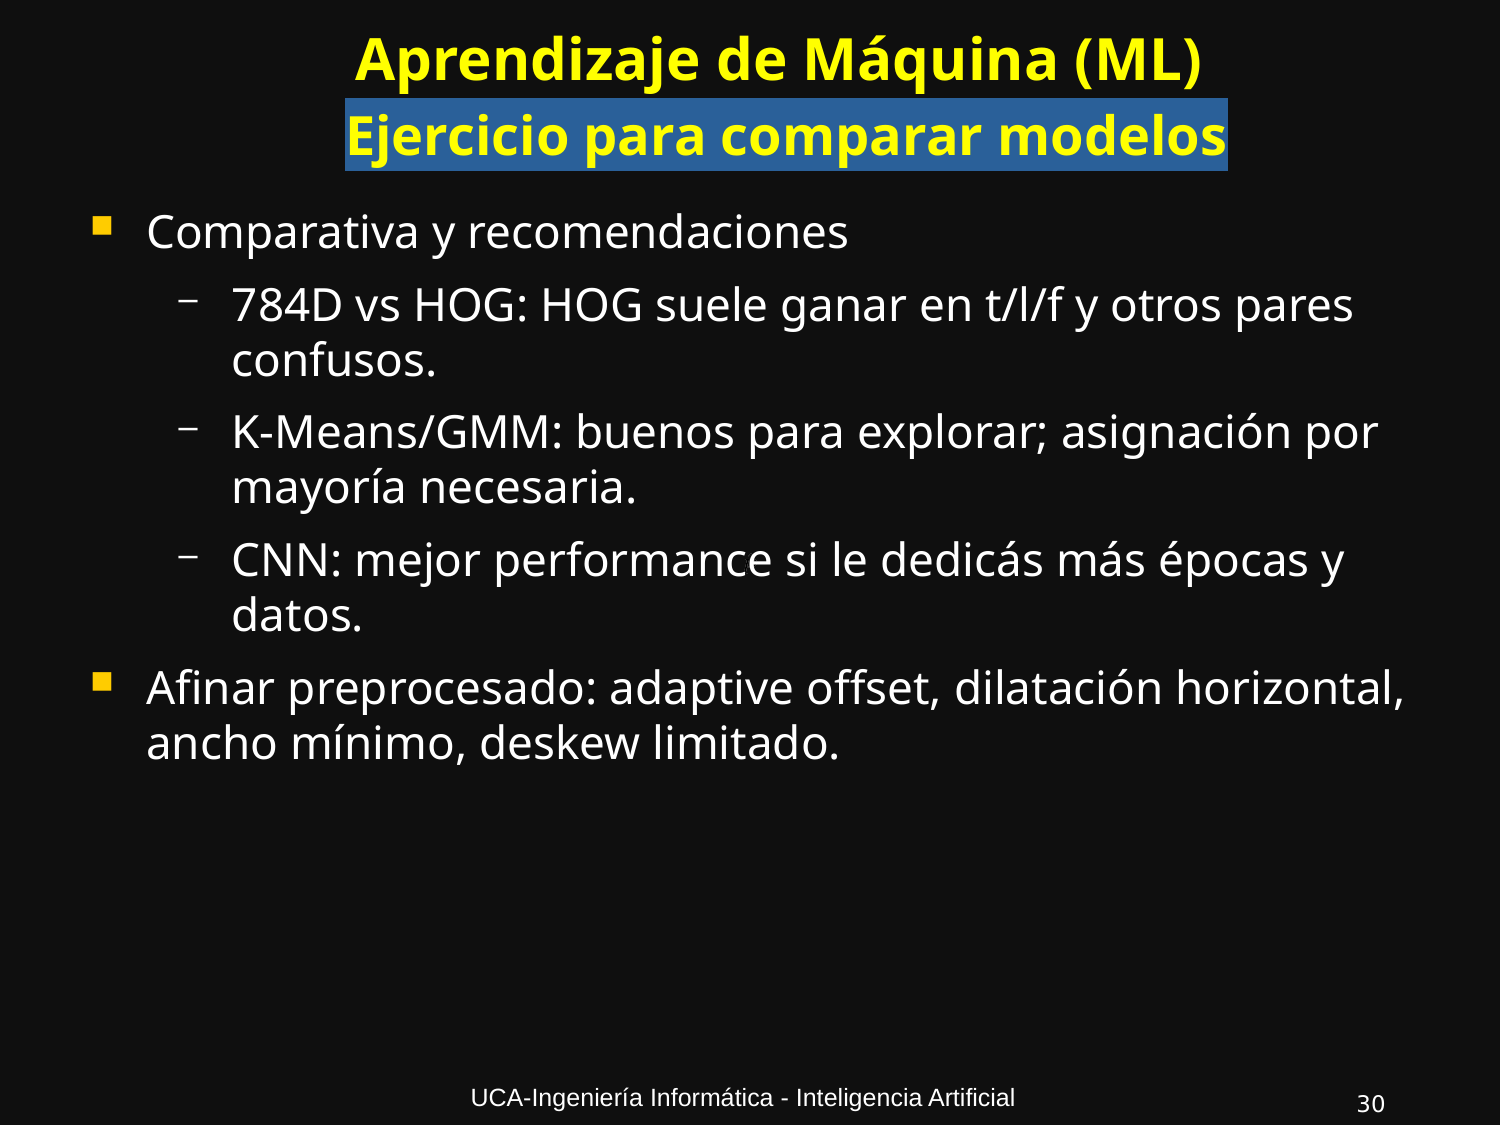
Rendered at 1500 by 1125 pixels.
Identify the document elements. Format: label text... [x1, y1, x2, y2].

title Aprendizaje de Máquina (ML) Ejercicio para comparar modelos [75, 38, 1463, 152]
text_box Comparativa y recomendaciones 784D vs HOG: HOG suele ganar en t/l/f y otros pares confusos. K-Means/GMM: buenos para explorar; asignación por mayoría necesaria. CNN: mejor performance si le dedicás más épocas y datos. Afinar preprocesado: adaptive offset, dilatación horizontal, ancho mínimo, deskew limitado. [75, 195, 1426, 1051]
